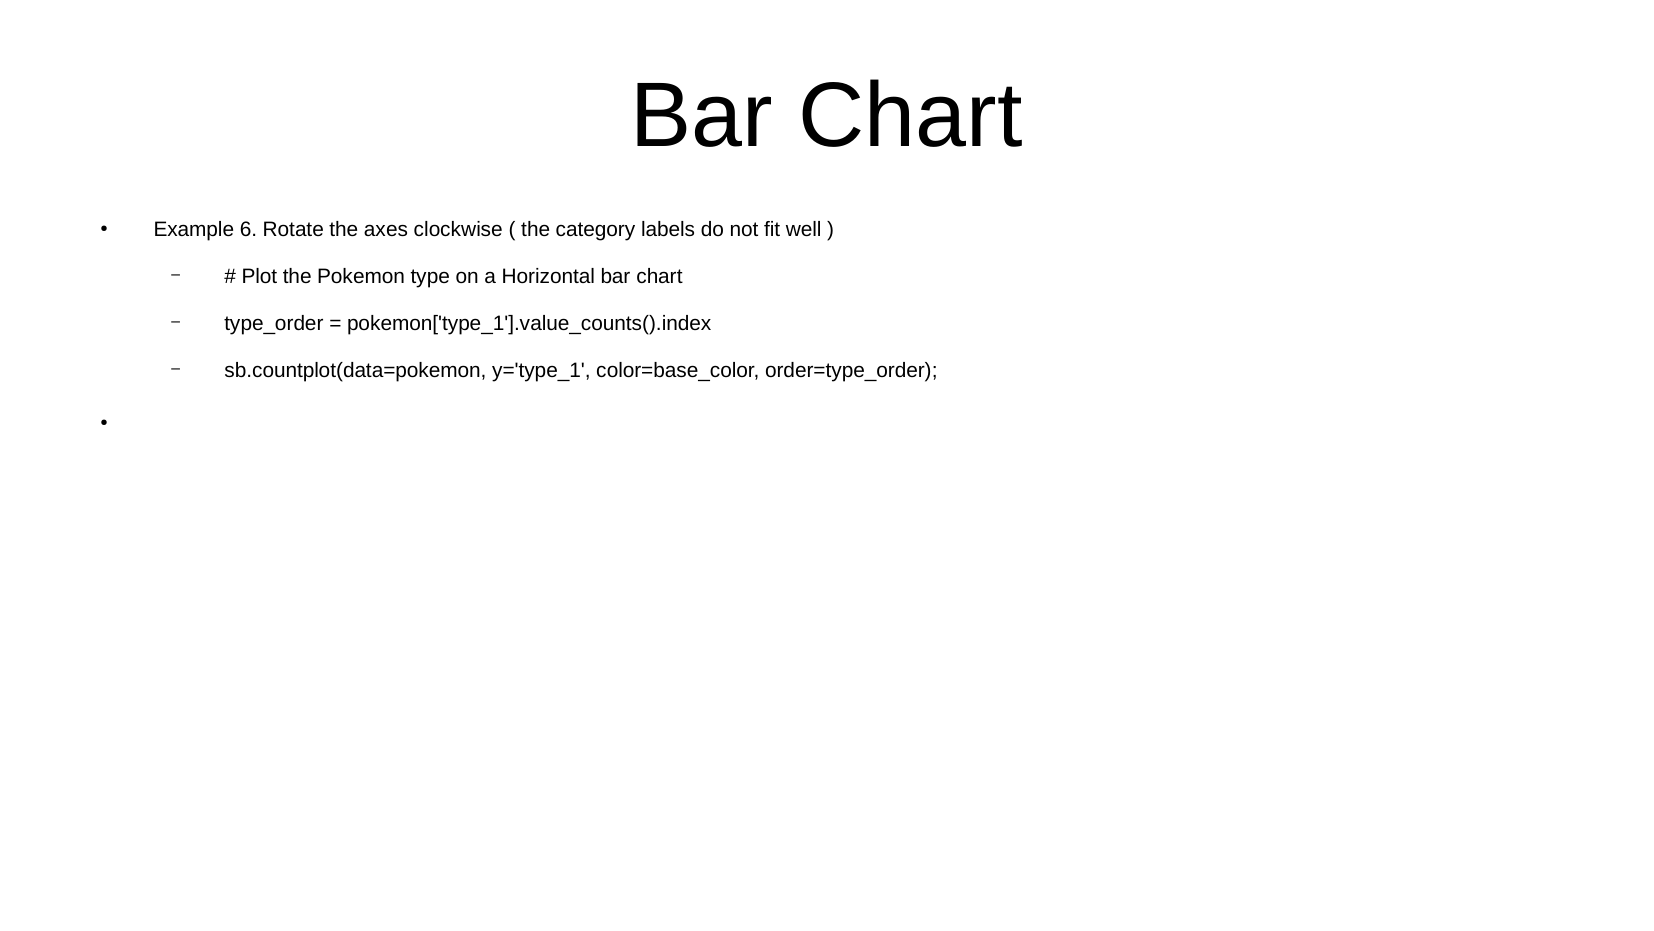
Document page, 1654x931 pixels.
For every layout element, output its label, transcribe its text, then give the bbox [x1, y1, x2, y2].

title Bar Chart [82, 37, 1571, 193]
list Example 6. Rotate the axes clockwise ( the category labels do not fit well ) # Plot the Pokemon type on a Horizontal bar chart type_order = pokemon['type_1'].value_counts().index sb.countplot(data=pokemon, y='type_1', color=base_color, order=type_order); [82, 217, 1571, 758]
